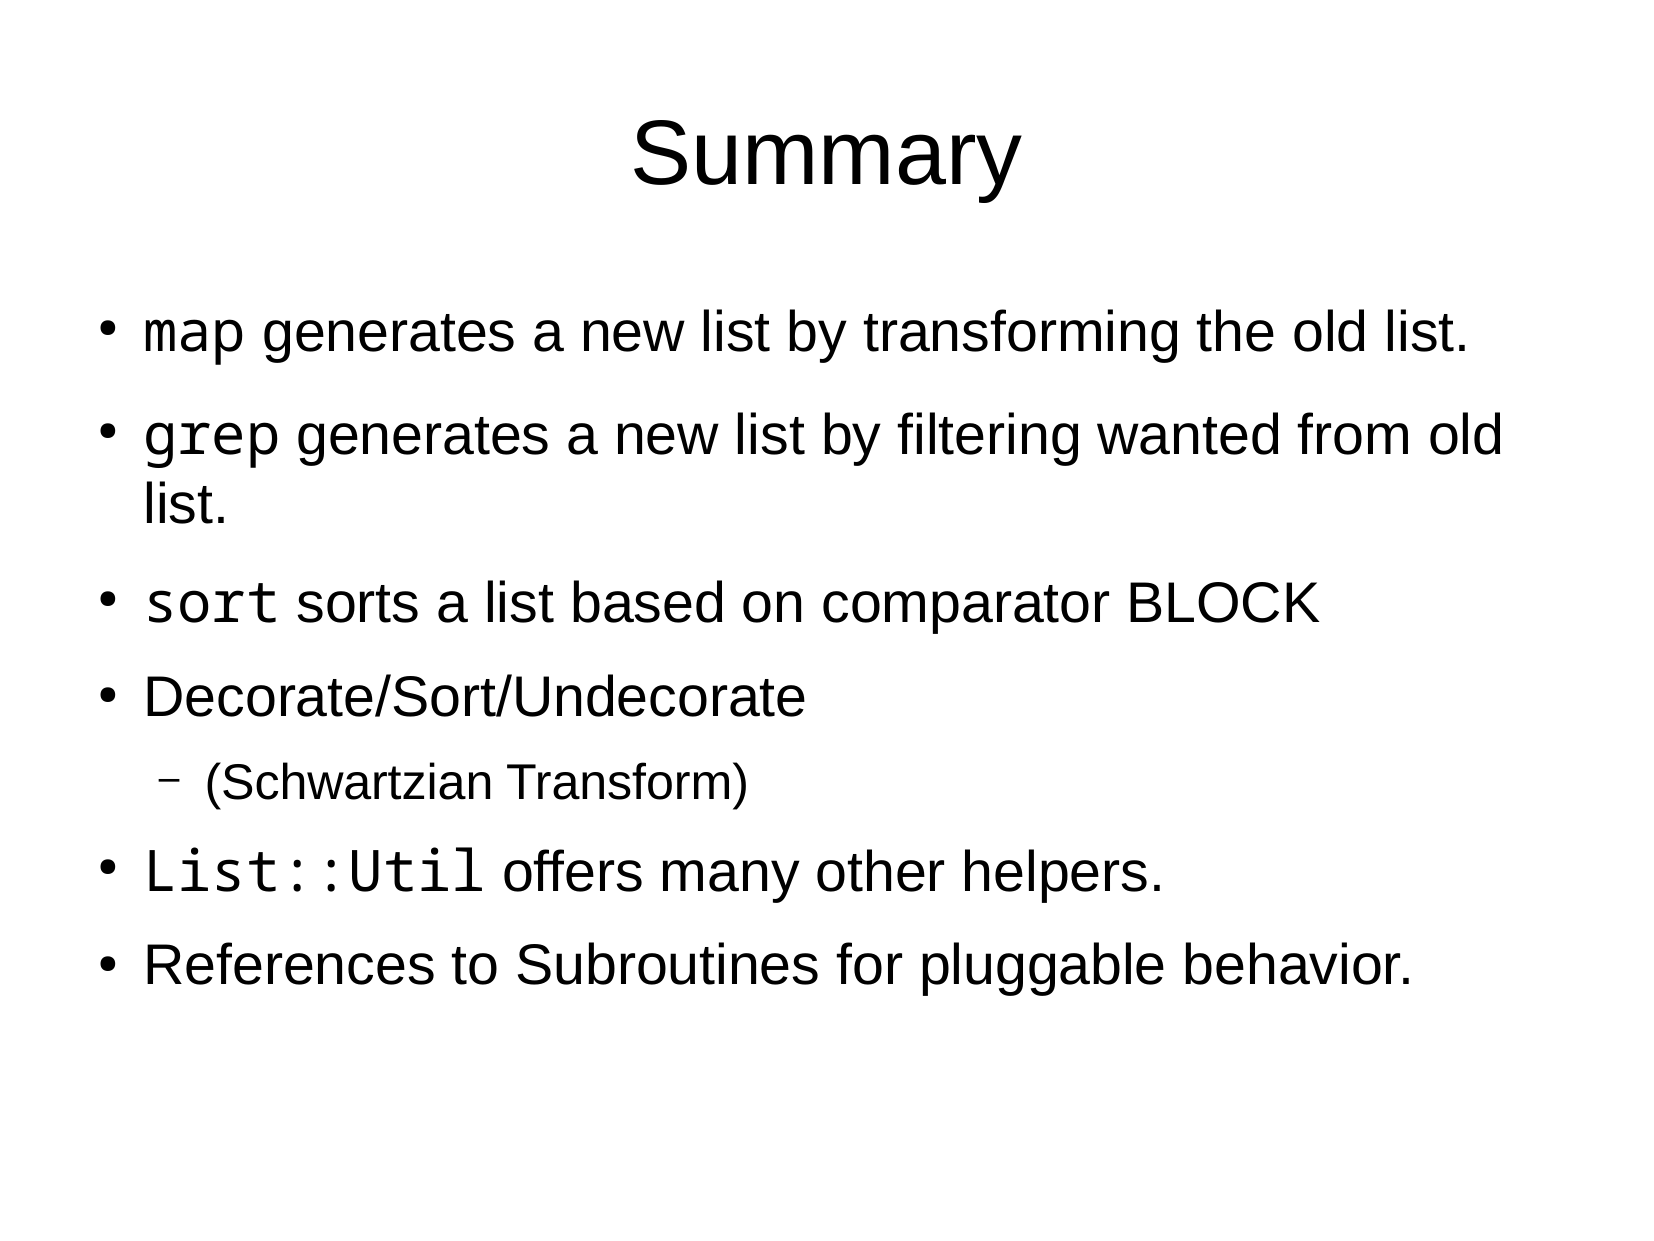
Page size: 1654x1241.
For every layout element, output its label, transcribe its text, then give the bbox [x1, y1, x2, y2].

title Summary [82, 49, 1571, 257]
list map generates a new list by transforming the old list. grep generates a new list by filtering wanted from old list. sort sorts a list based on comparator BLOCK Decorate/Sort/Undecorate (Schwartzian Transform) List::Util offers many other helpers. References to Subroutines for pluggable behavior. [82, 290, 1571, 1010]
